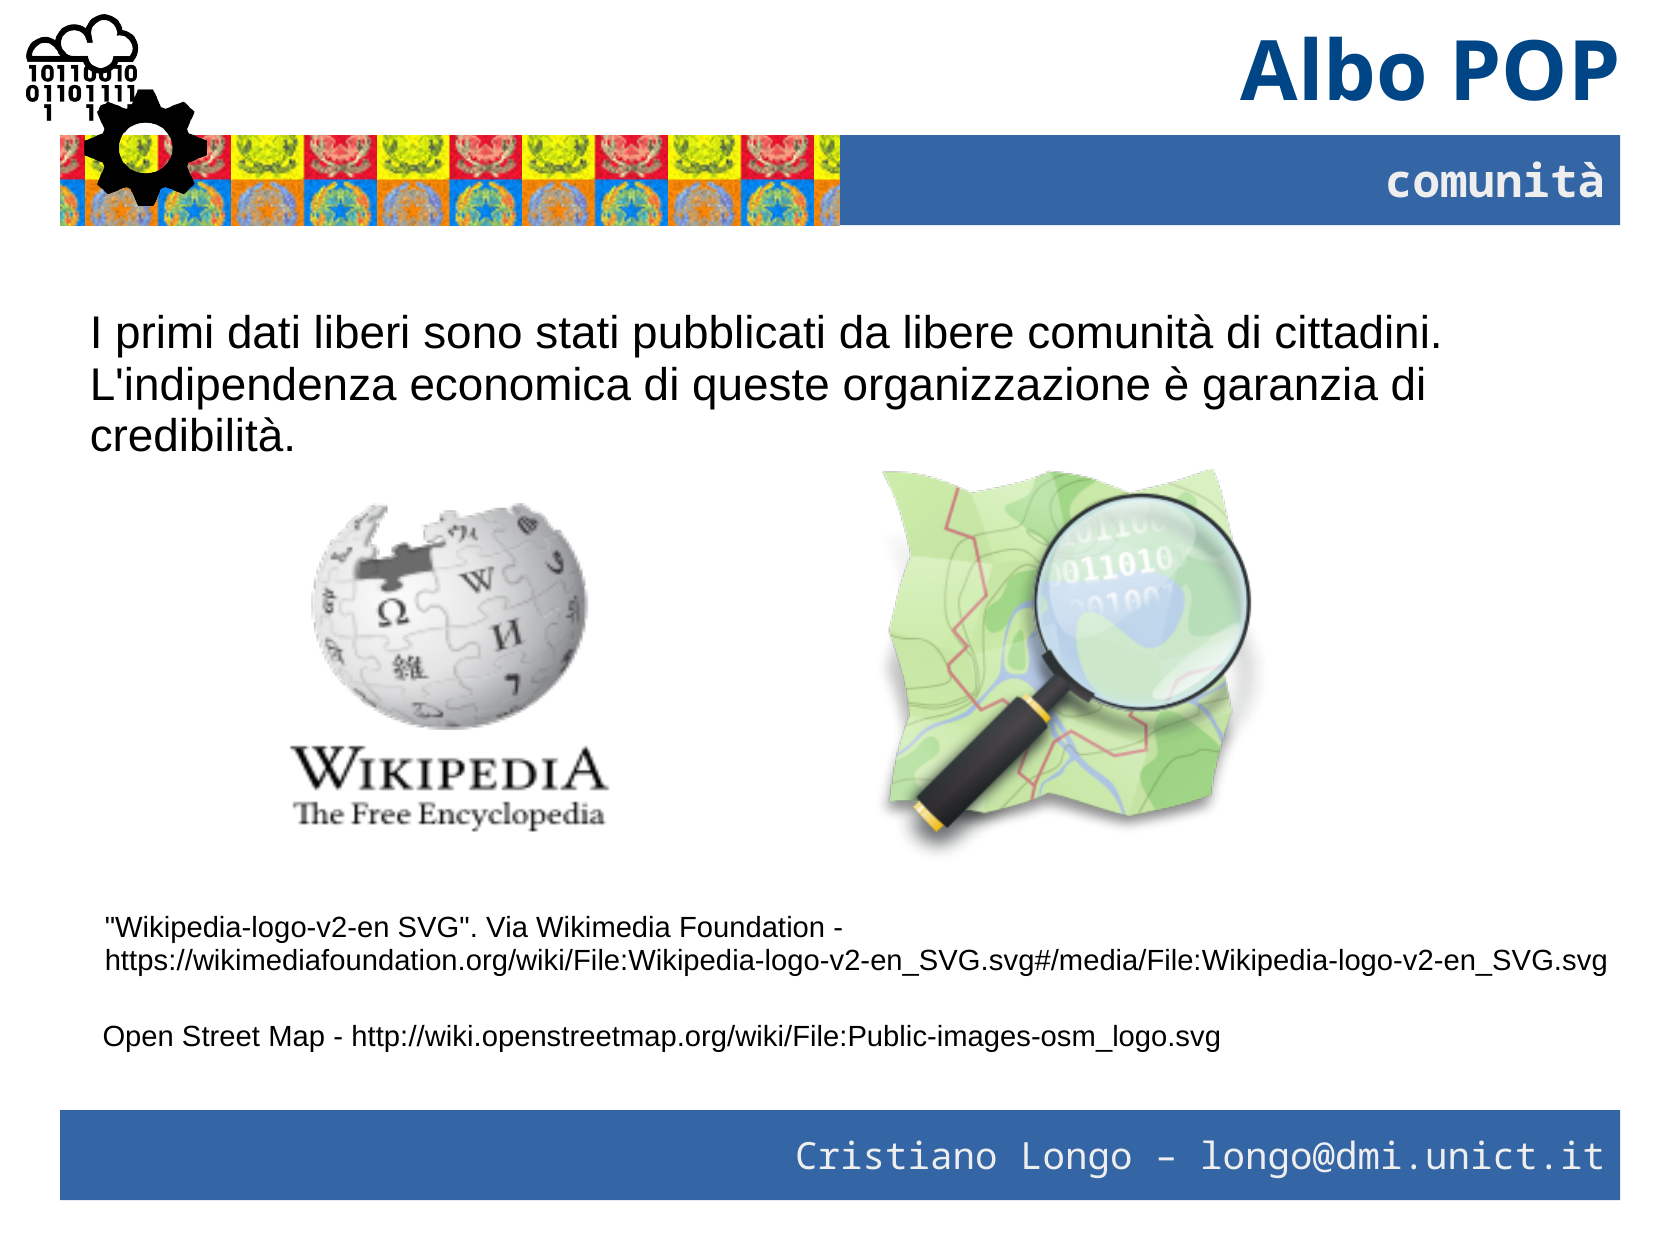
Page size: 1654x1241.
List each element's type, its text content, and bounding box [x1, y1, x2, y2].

text_box "Wikipedia-logo-v2-en SVG". Via Wikimedia Foundation - https://wikimediafoundation.org/wiki/File:Wikipedia-logo-v2-en_SVG.svg#/media/File:Wikipedia-logo-v2-en_SVG.svg [90, 903, 1626, 985]
picture [869, 469, 1270, 870]
text_box Albo POP [982, 4, 1636, 124]
picture [270, 468, 631, 844]
text_box Cristiano Longo – longo@dmi.unict.it [60, 1110, 1621, 1201]
text_box comunità [840, 135, 1621, 226]
text_box [60, 135, 840, 226]
text_box I primi dati liberi sono stati pubblicati da libere comunità di cittadini. L'indipendenza economica di queste organizzazione è garanzia di credibilità. [75, 300, 1606, 469]
picture [26, 14, 207, 206]
text_box Open Street Map - http://wiki.openstreetmap.org/wiki/File:Public-images-osm_logo.svg [87, 1012, 1239, 1061]
